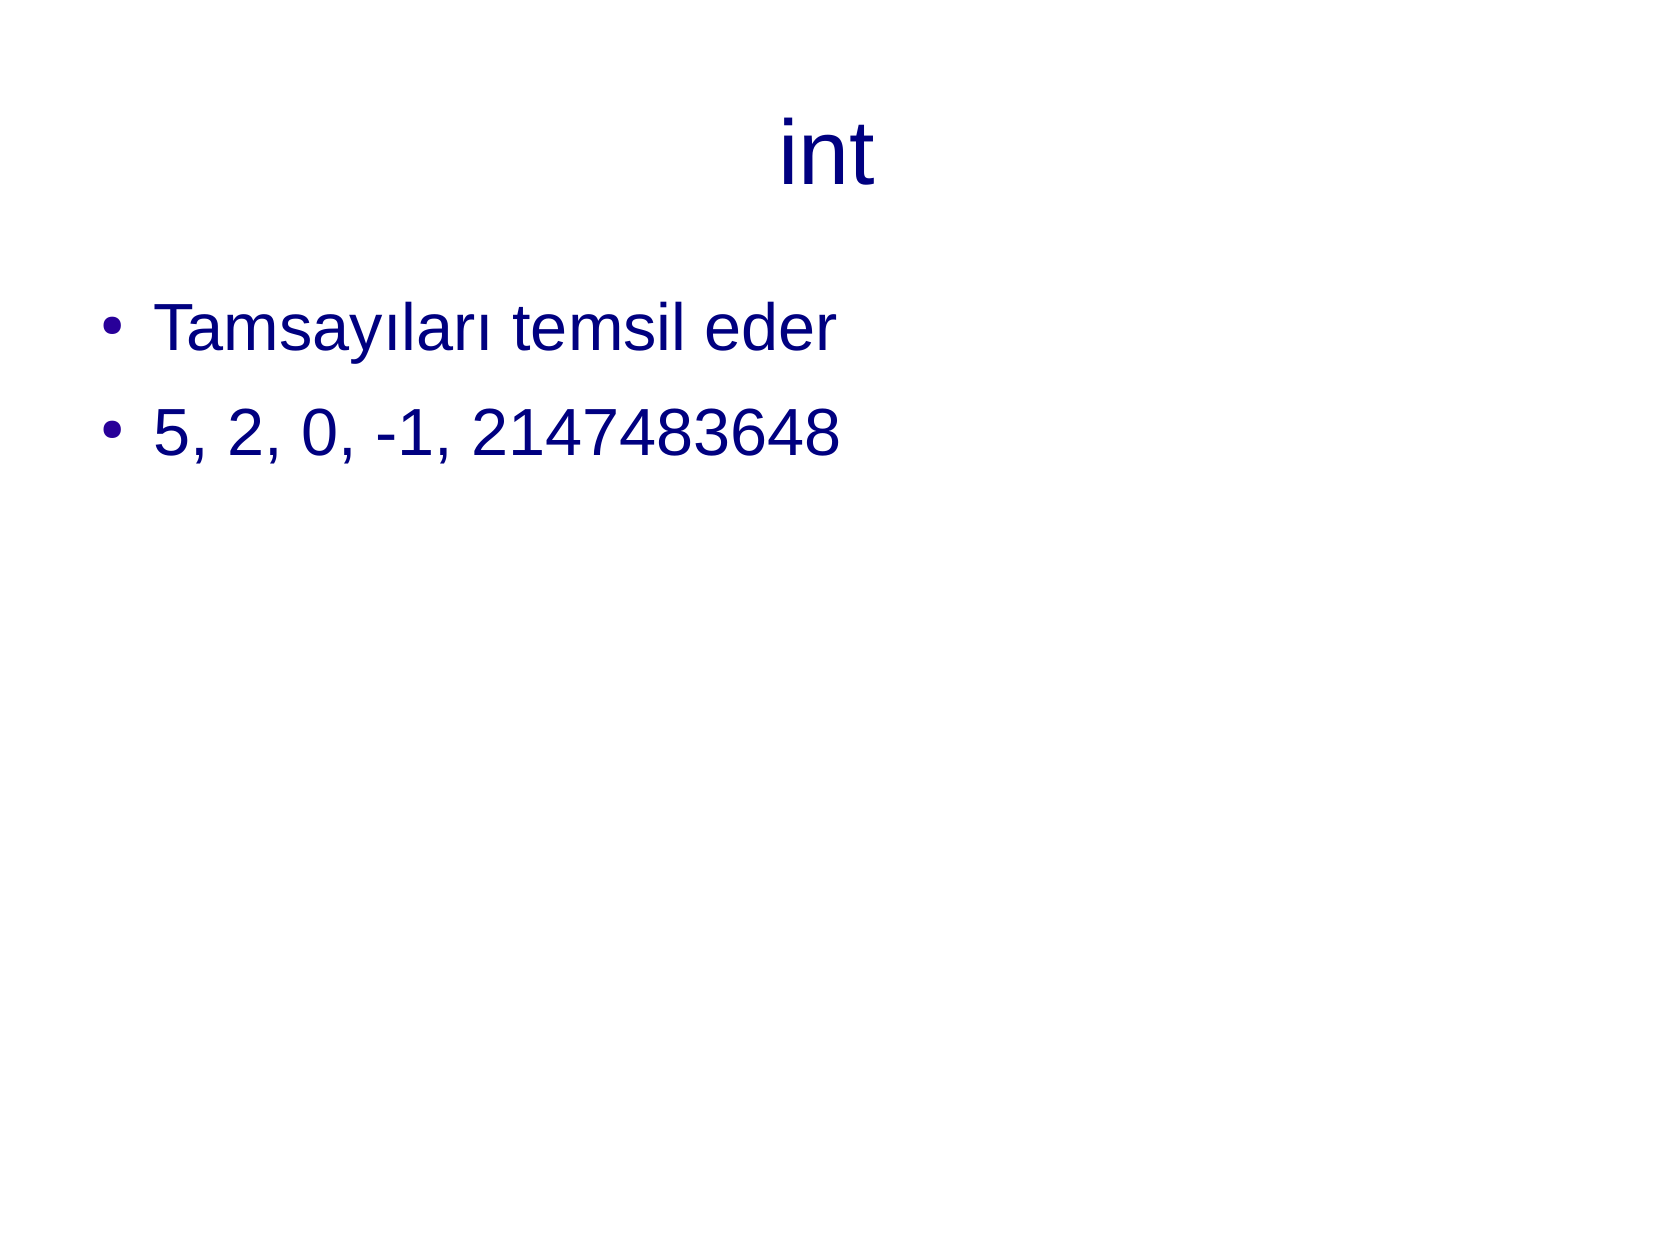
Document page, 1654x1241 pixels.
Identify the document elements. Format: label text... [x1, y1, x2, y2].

list Tamsayıları temsil eder 5, 2, 0, -1, 2147483648 [82, 290, 1571, 1109]
title int [82, 49, 1571, 257]
